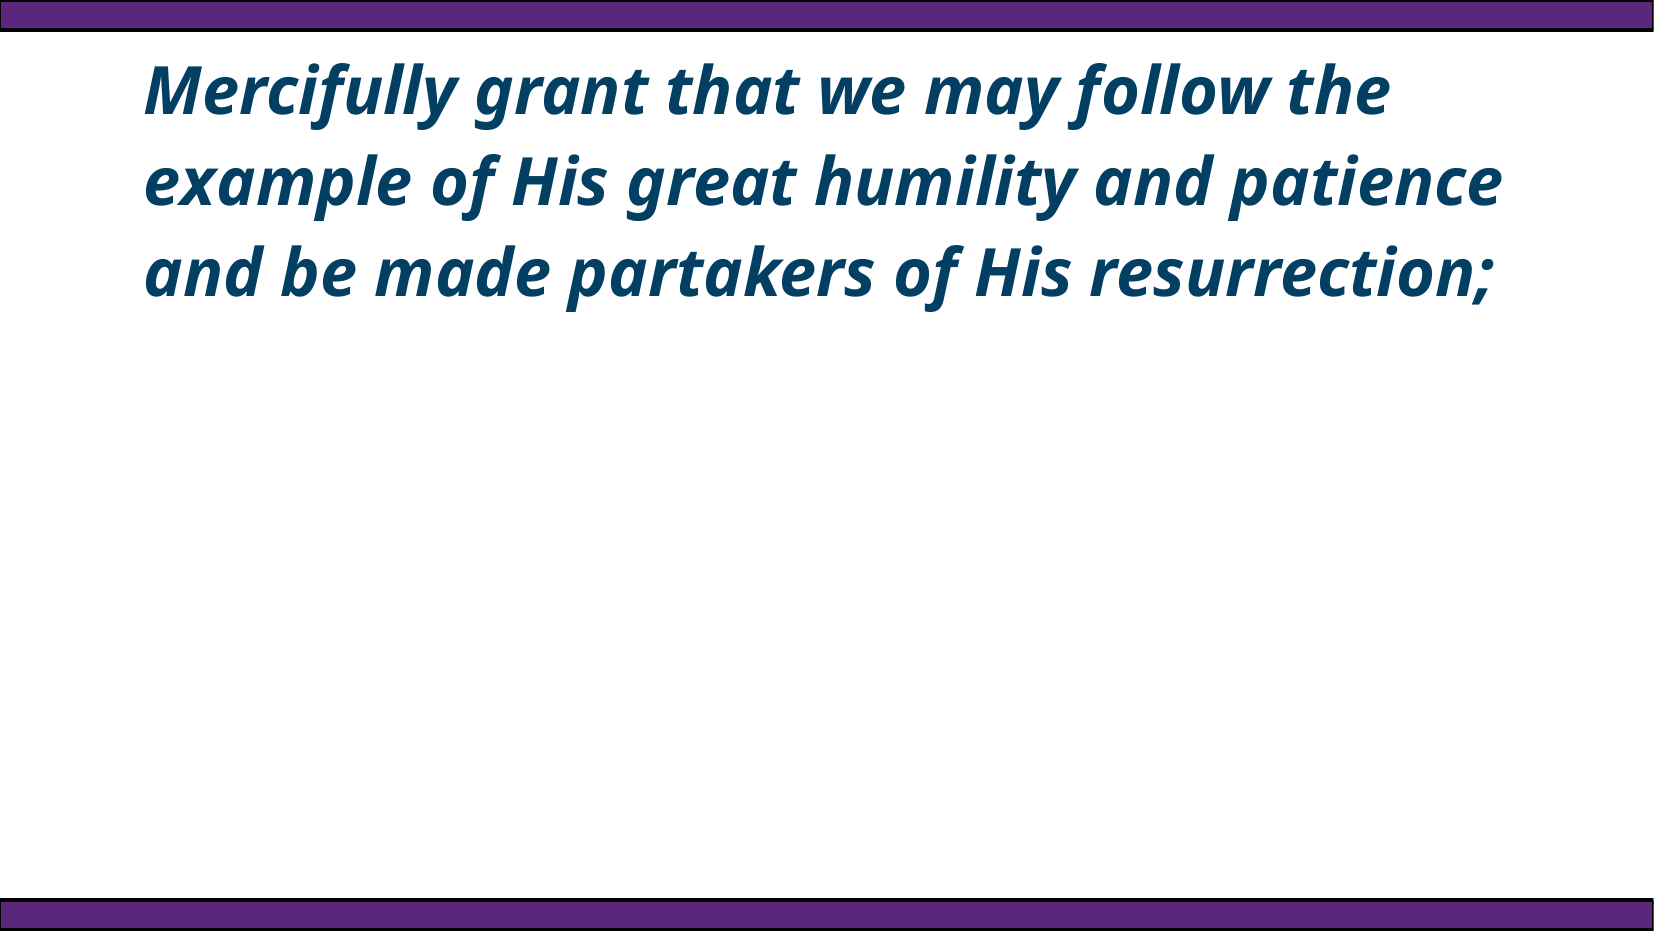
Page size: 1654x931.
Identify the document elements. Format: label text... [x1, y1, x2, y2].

text_box [0, 0, 1654, 31]
picture [0, 31, 1654, 900]
text_box Mercifully grant that we may follow the example of His great humility and patience and be made partakers of His resurrection; [60, 36, 1591, 376]
text_box [0, 900, 1654, 931]
